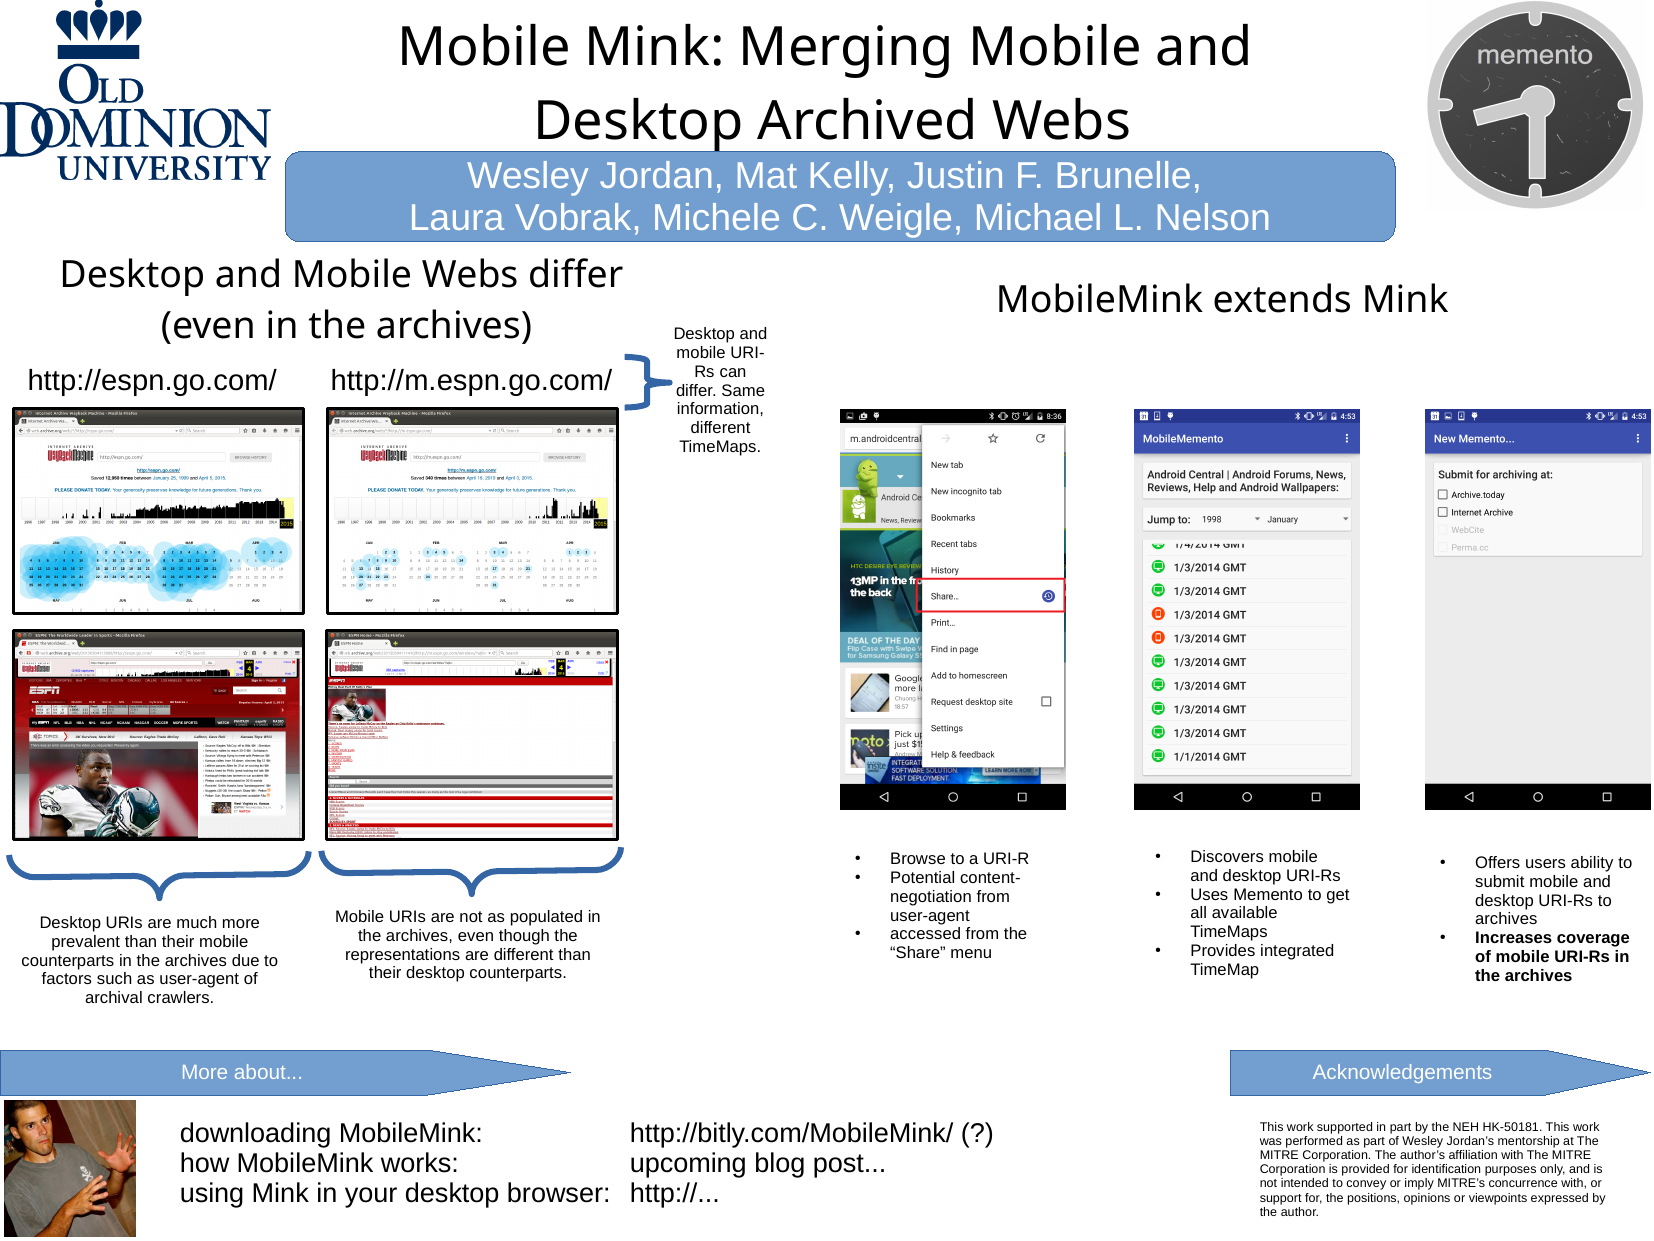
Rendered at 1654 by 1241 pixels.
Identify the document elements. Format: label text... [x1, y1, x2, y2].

text_box downloading MobileMink: http://bitly.com/MobileMink/ (?) how MobileMink works: upcoming blog post... using Mink in your desktop browser: http://... [165, 1085, 1246, 1232]
picture [1134, 409, 1360, 811]
picture [328, 452, 617, 613]
text_box http://m.espn.go.com/ [301, 357, 643, 452]
text_box Mobile Mink: Merging Mobile and Desktop Archived Webs [255, 0, 1411, 161]
picture [0, 0, 271, 181]
text_box http://espn.go.com/ [2, 357, 301, 452]
text_box Desktop and Mobile Webs differ (even in the archives) [0, 240, 700, 357]
text_box Discovers mobile and desktop URI-Rs Uses Memento to get all available TimeMaps Provides integrated TimeMap [1140, 840, 1366, 988]
text_box Browse to a URI-R Potential content-negotiation from user-agent accessed from the “Share” menu [840, 842, 1065, 971]
text_box Offers users ability to submit mobile and desktop URI-Rs to archives Increases coverage of mobile URI-Rs in the archives [1425, 846, 1650, 995]
picture [1425, 409, 1651, 811]
text_box Desktop URIs are much more prevalent than their mobile counterparts in the archives due to factors such as user-agent of archival crawlers. [0, 905, 301, 1016]
picture [4, 1100, 136, 1237]
text_box MobileMink extends Mink [855, 265, 1591, 361]
picture [840, 409, 1066, 811]
text_box Acknowledgements [1230, 1050, 1651, 1096]
text_box Wesley Jordan, Mat Kelly, Justin F. Brunelle, Laura Vobrak, Michele C. Weigle, Michael L. Nelson [285, 151, 1396, 242]
text_box Desktop and mobile URI-Rs can differ. Same information, different TimeMaps. [657, 317, 784, 466]
text_box This work supported in part by the NEH HK-50181. This work was performed as part of Wesley Jordan’s mentorship at The MITRE Corporation. The author’s affiliation with The MITRE Corporation is provided for identification purposes only, and is not intended to convey or imply MITRE’s concurrence with, or support for, the positions, opinions or viewpoints expressed by the author. [1245, 1076, 1636, 1241]
picture [15, 452, 303, 613]
picture [328, 631, 616, 839]
text_box More about... [0, 1050, 571, 1096]
picture [1425, 0, 1645, 211]
text_box Mobile URIs are not as populated in the archives, even though the representations are different than their desktop counterparts. [318, 900, 619, 995]
picture [15, 631, 303, 839]
